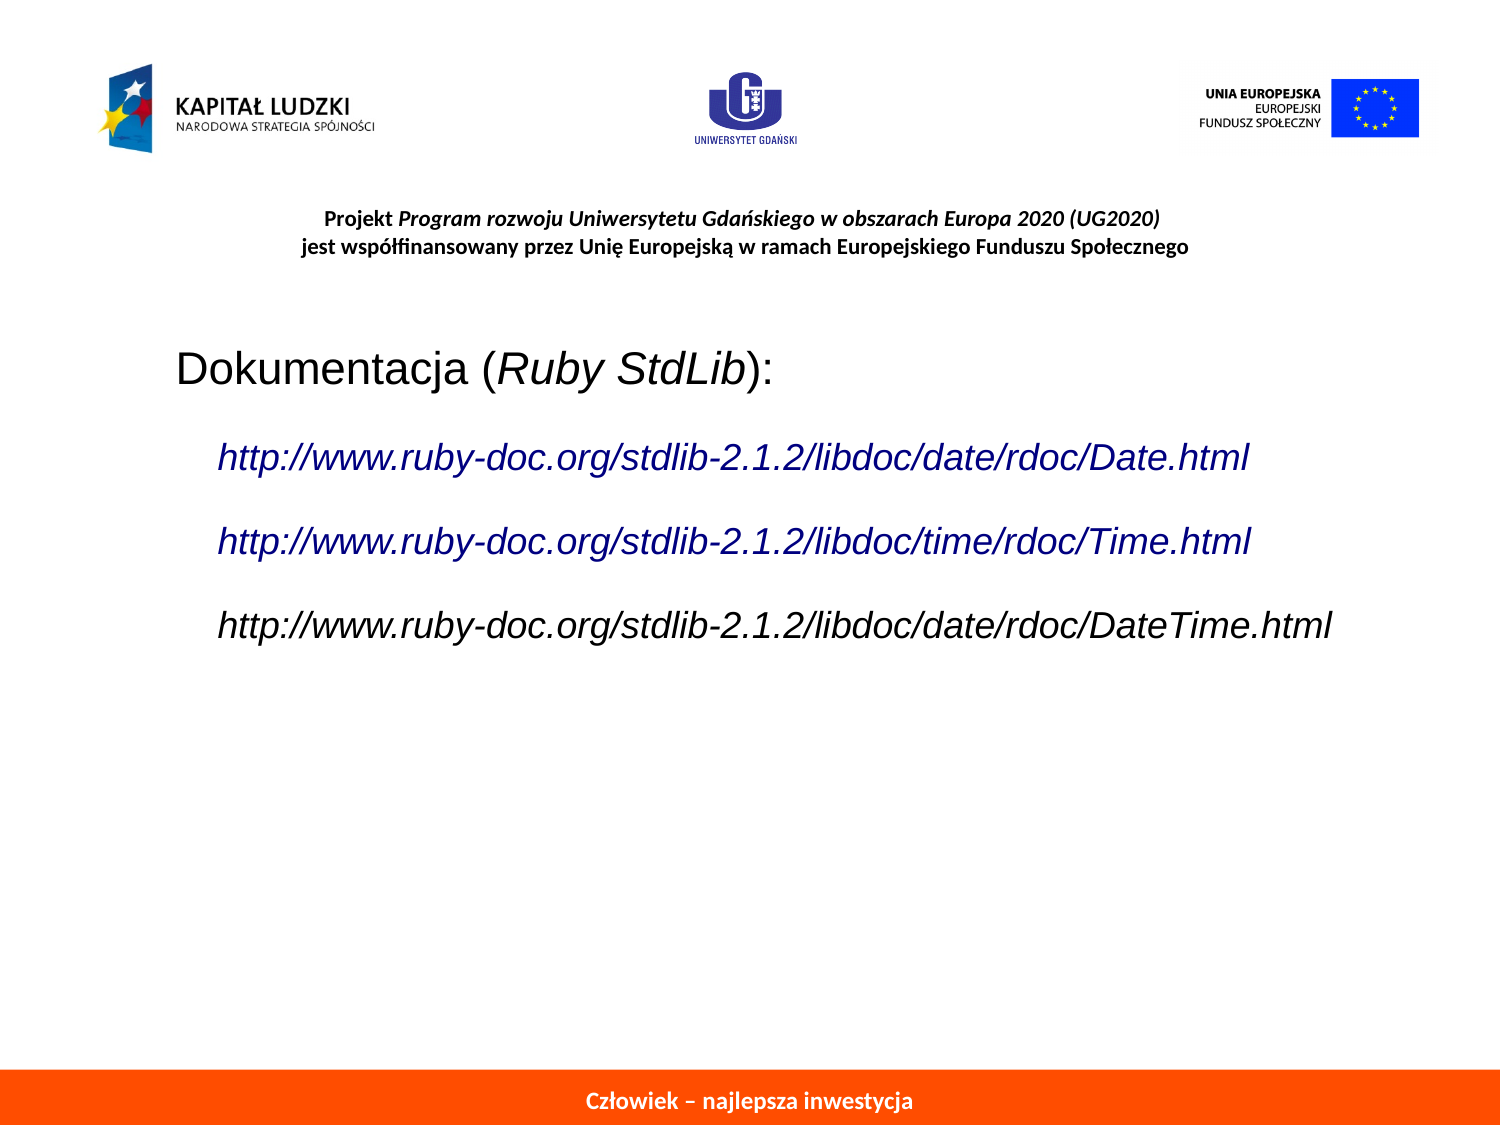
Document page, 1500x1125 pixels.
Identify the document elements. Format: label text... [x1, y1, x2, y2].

text_box Projekt Program rozwoju Uniwersytetu Gdańskiego w obszarach Europa 2020 (UG2020) jest współfinansowany przez Unię Europejską w ramach Europejskiego Funduszu Społecznego [53, 196, 1439, 267]
picture [53, 19, 418, 196]
picture [1179, 60, 1439, 156]
picture [692, 69, 800, 147]
text_box Dokumentacja (Ruby StdLib): http://www.ruby-doc.org/stdlib-2.1.2/libdoc/date/rdoc/Date.html http://www.ruby-doc.org/stdlib-2.1.2/libdoc/time/rdoc/Time.html http://www.ruby-doc.org/stdlib-2.1.2/libdoc/date/rdoc/DateTime.html [160, 335, 1348, 654]
footer Człowiek – najlepsza inwestycja [0, 1069, 1500, 1125]
